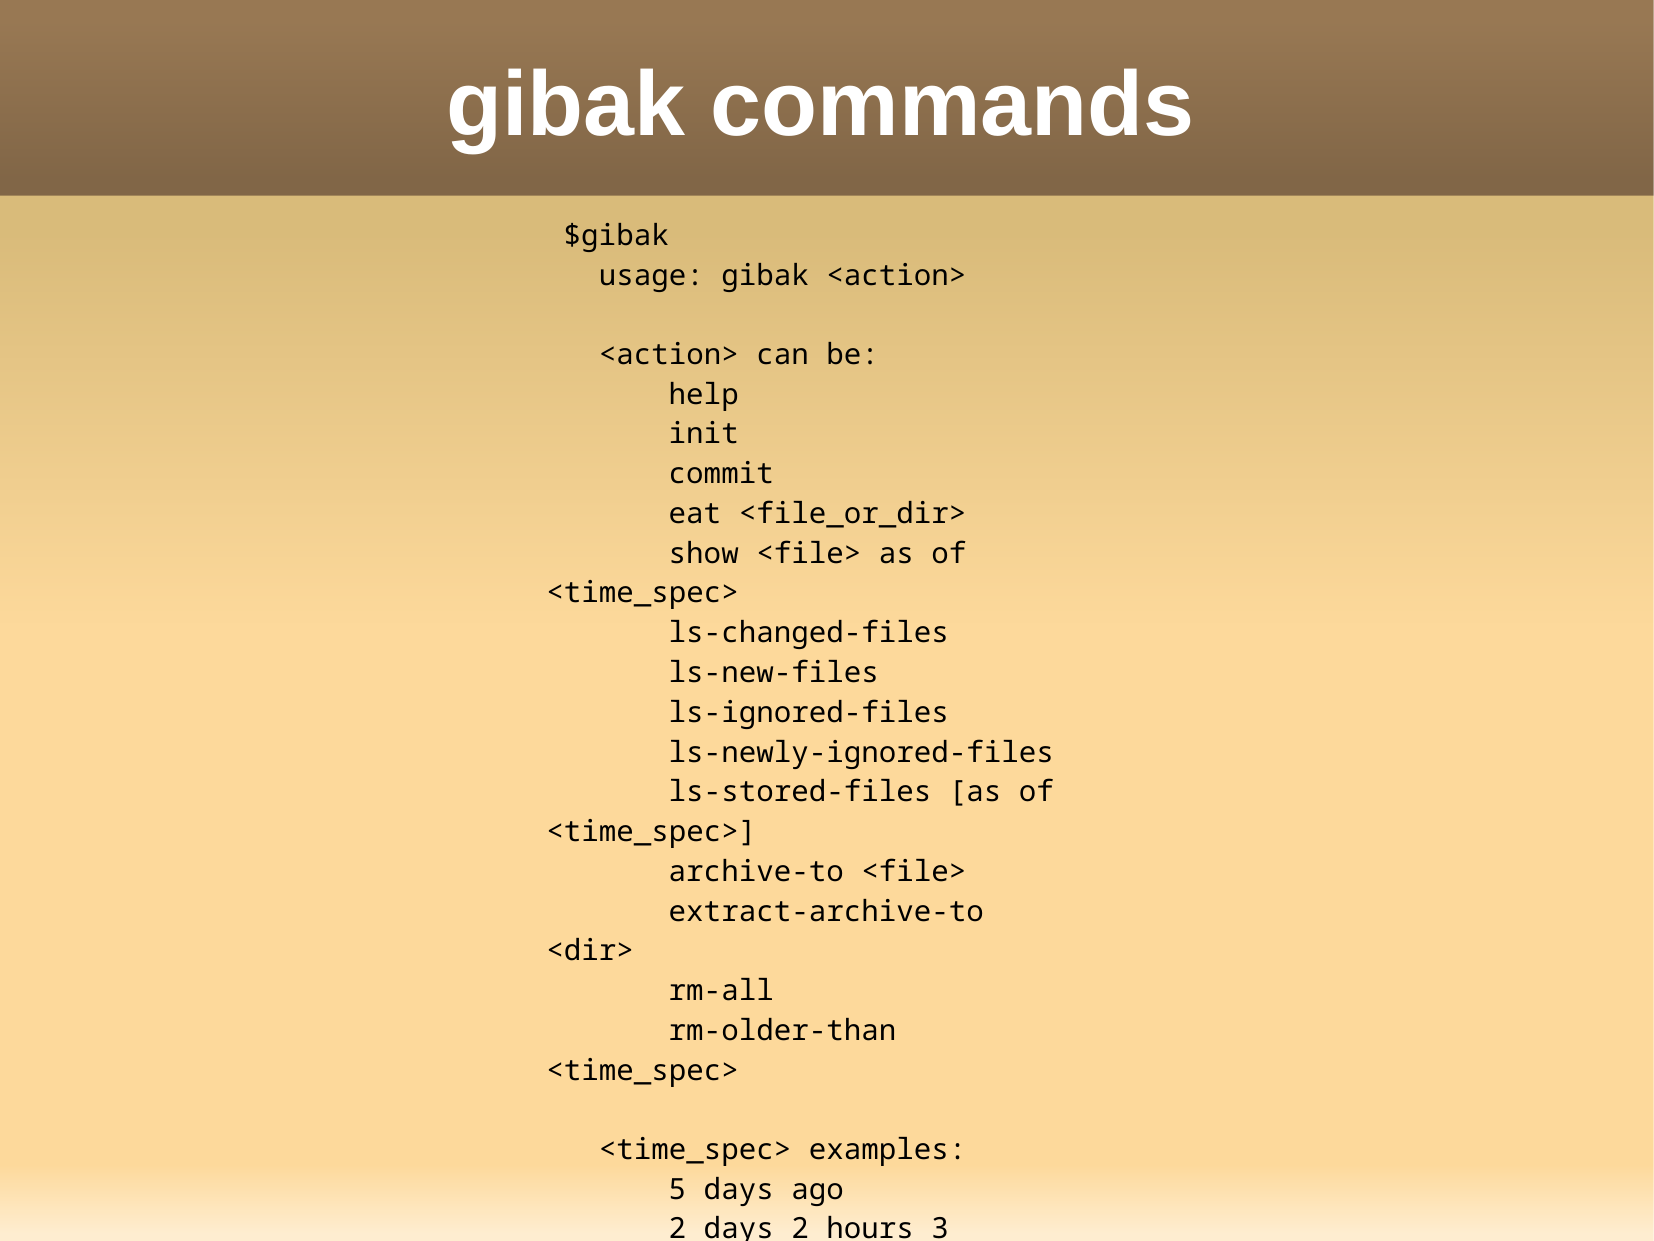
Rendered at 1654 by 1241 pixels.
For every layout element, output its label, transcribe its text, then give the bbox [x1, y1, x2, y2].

title gibak commands [76, 0, 1565, 208]
text_box $gibak usage: gibak <action> <action> can be: help init commit eat <file_or_dir> show <file> as of <time_spec> ls-changed-files ls-new-files ls-ignored-files ls-newly-ignored-files ls-stored-files [as of <time_spec>] archive-to <file> extract-archive-to <dir> rm-all rm-older-than <time_spec> <time_spec> examples: 5 days ago 2 days 2 hours 3 seconds ago 1979-02-26 18:30:00 [531, 206, 1087, 1168]
picture [0, 0, 1654, 1241]
